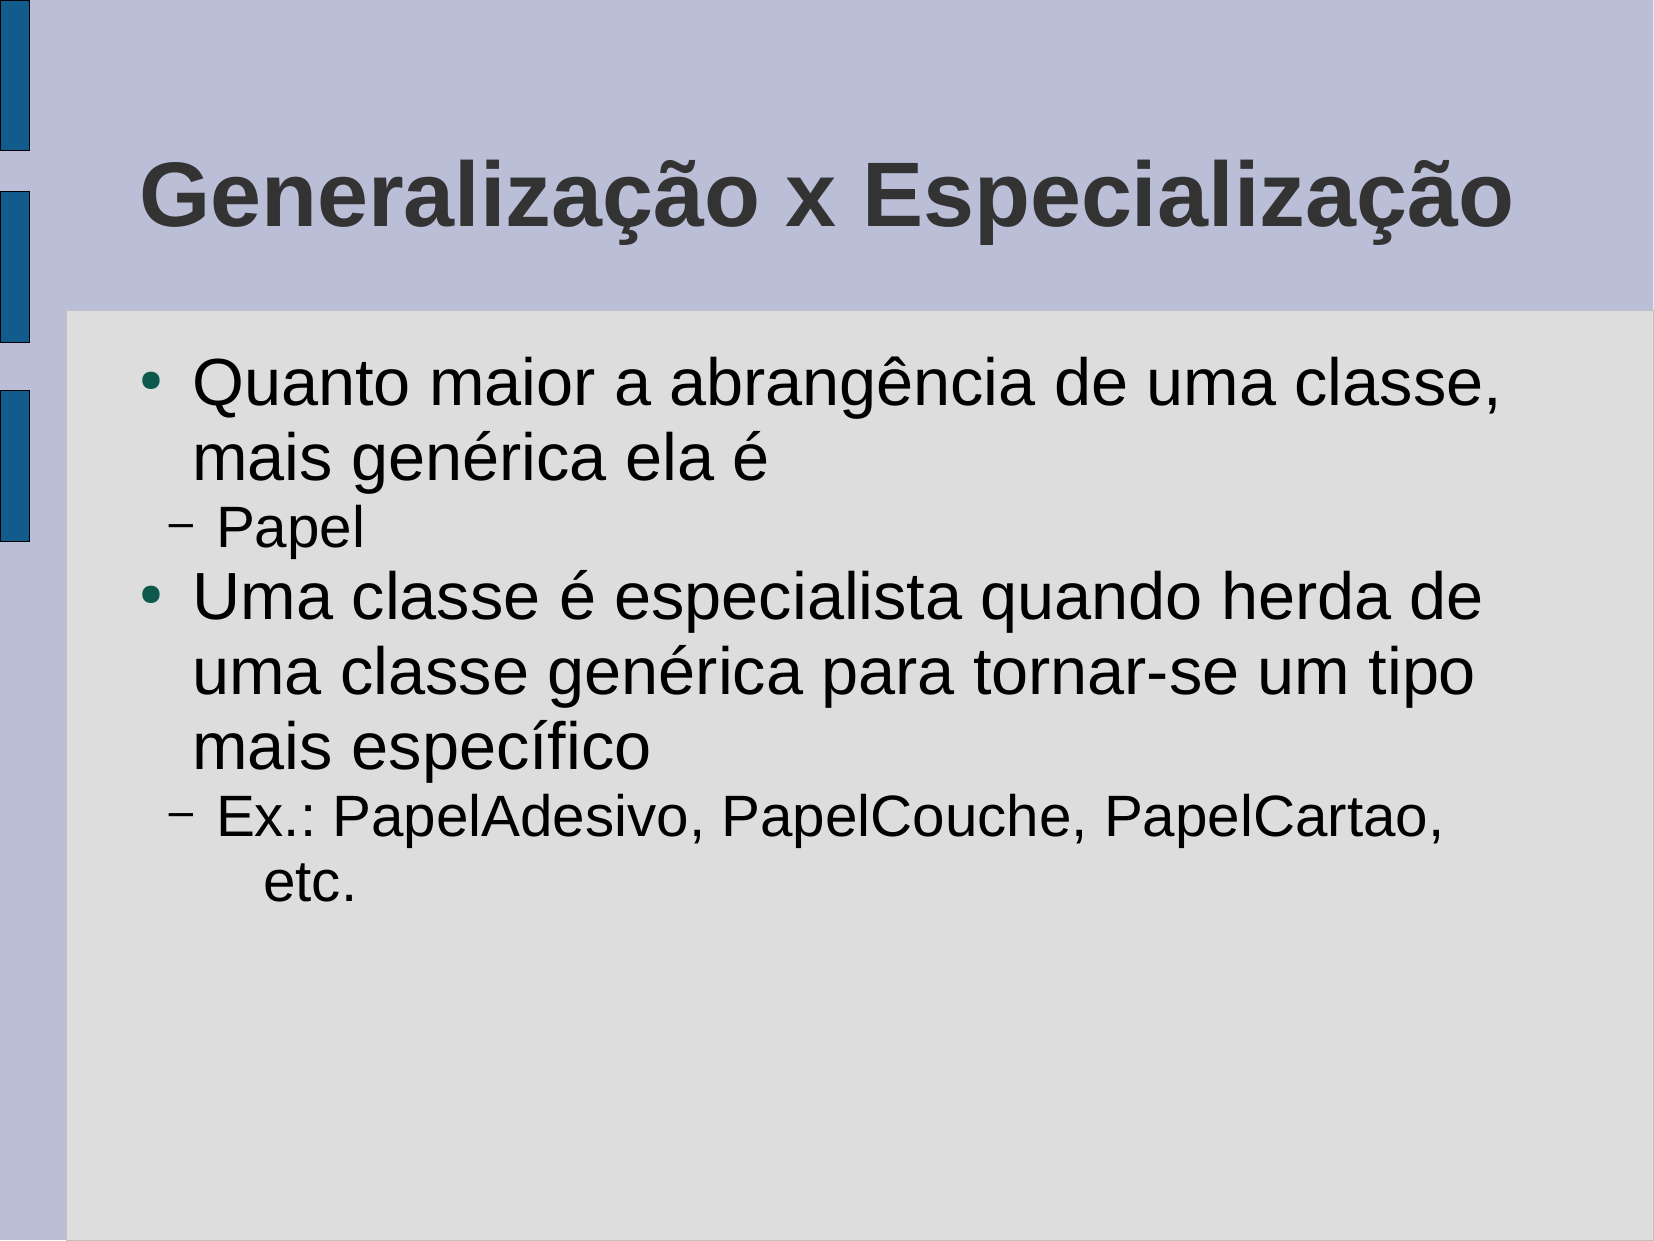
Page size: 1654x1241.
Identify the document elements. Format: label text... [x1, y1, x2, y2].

list Quanto maior a abrangência de uma classe, mais genérica ela é Papel Uma classe é especialista quando herda de uma classe genérica para tornar-se um tipo mais específico Ex.: PapelAdesivo, PapelCouche, PapelCartao, etc. [121, 344, 1534, 1149]
title Generalização x Especialização [121, 98, 1534, 291]
